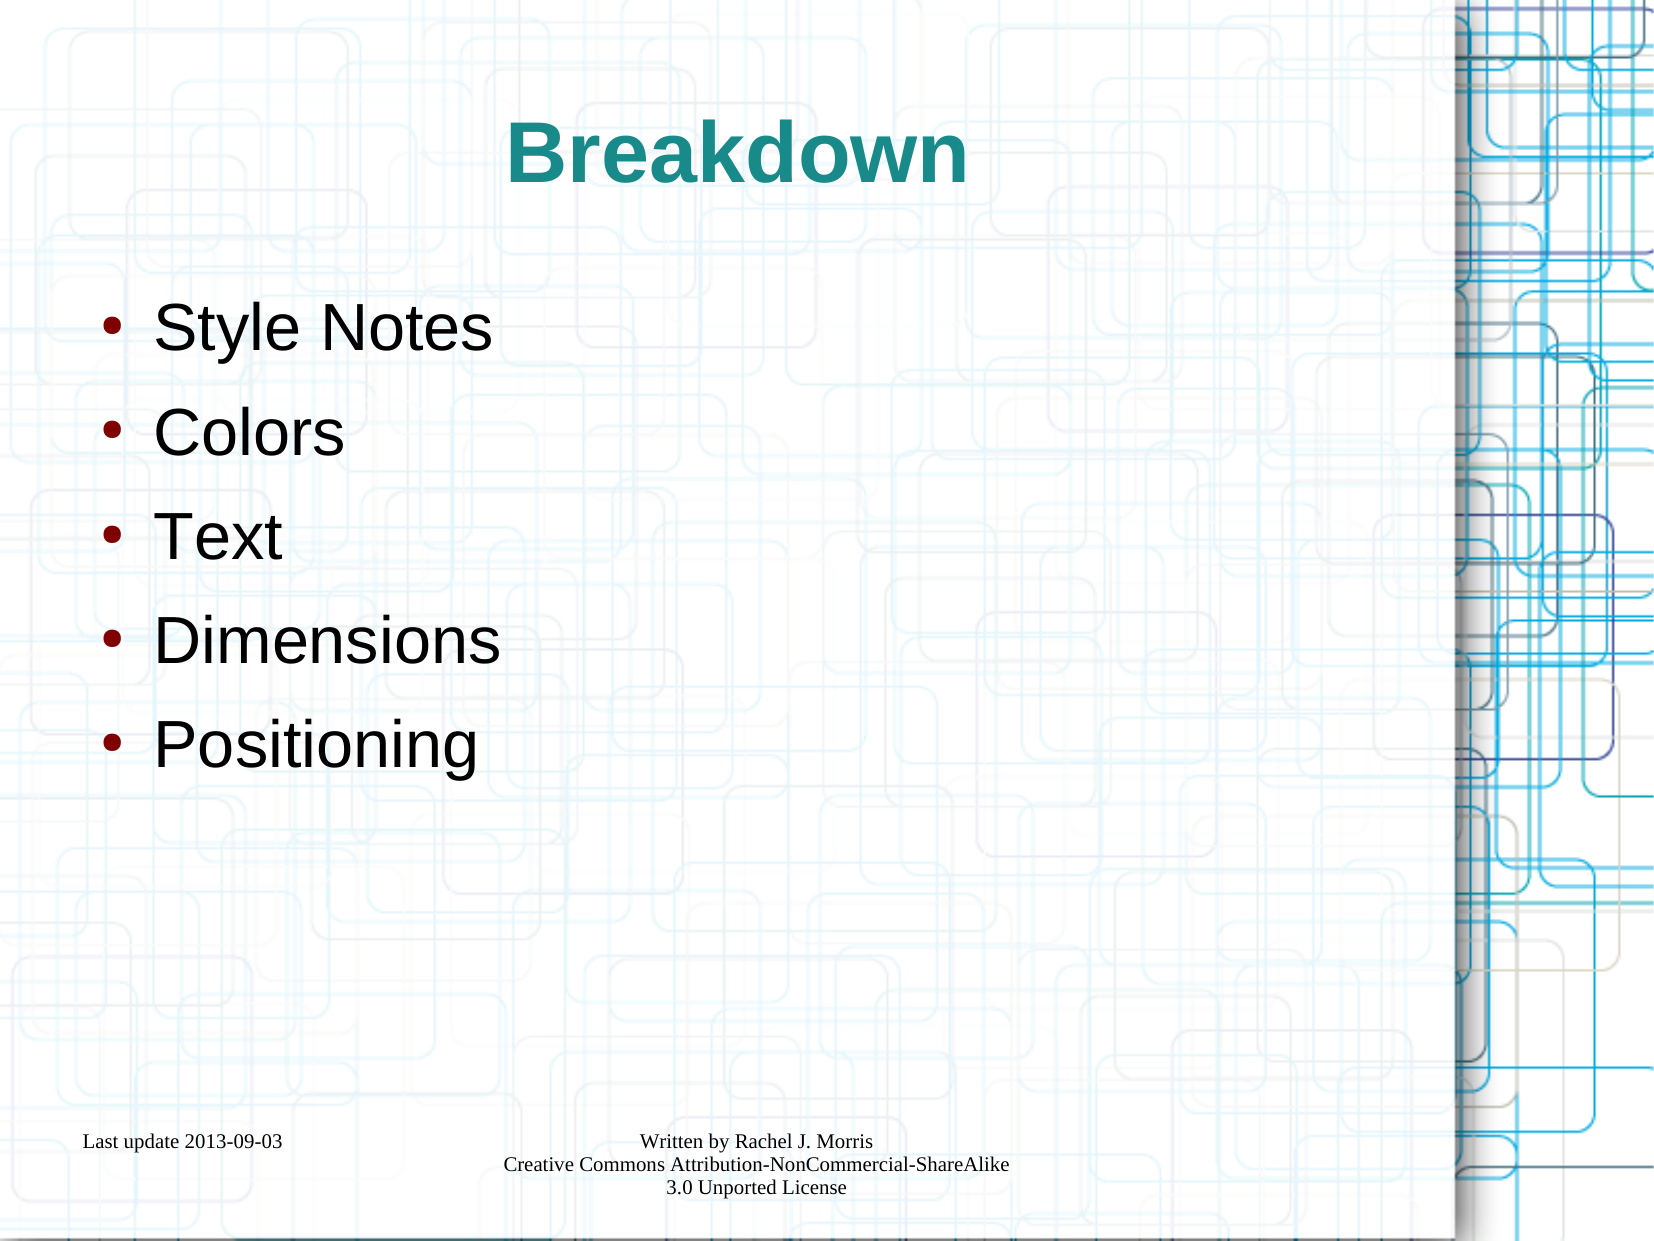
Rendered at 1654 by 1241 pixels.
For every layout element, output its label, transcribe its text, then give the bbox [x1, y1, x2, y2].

title Breakdown [59, 49, 1418, 257]
list Style Notes Colors Text Dimensions Positioning [82, 290, 1418, 1010]
picture [0, 0, 1654, 1241]
